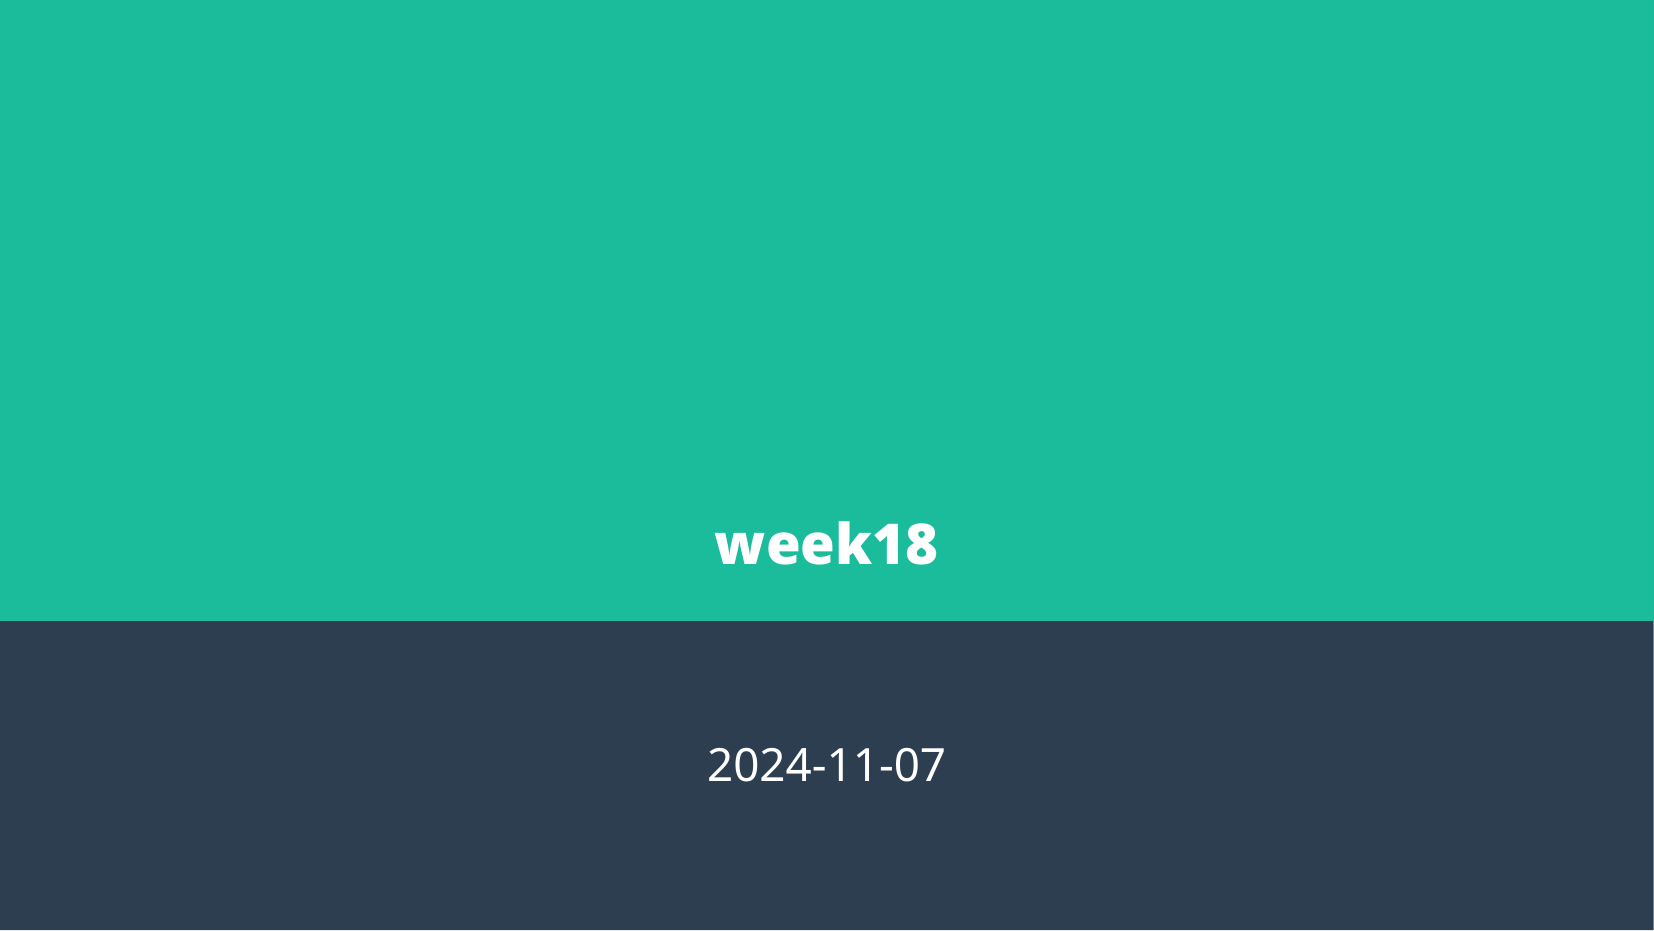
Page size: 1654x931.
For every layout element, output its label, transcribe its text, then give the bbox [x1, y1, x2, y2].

subtitle 2024-11-07 [59, 642, 1595, 886]
title week18 [59, 465, 1595, 583]
